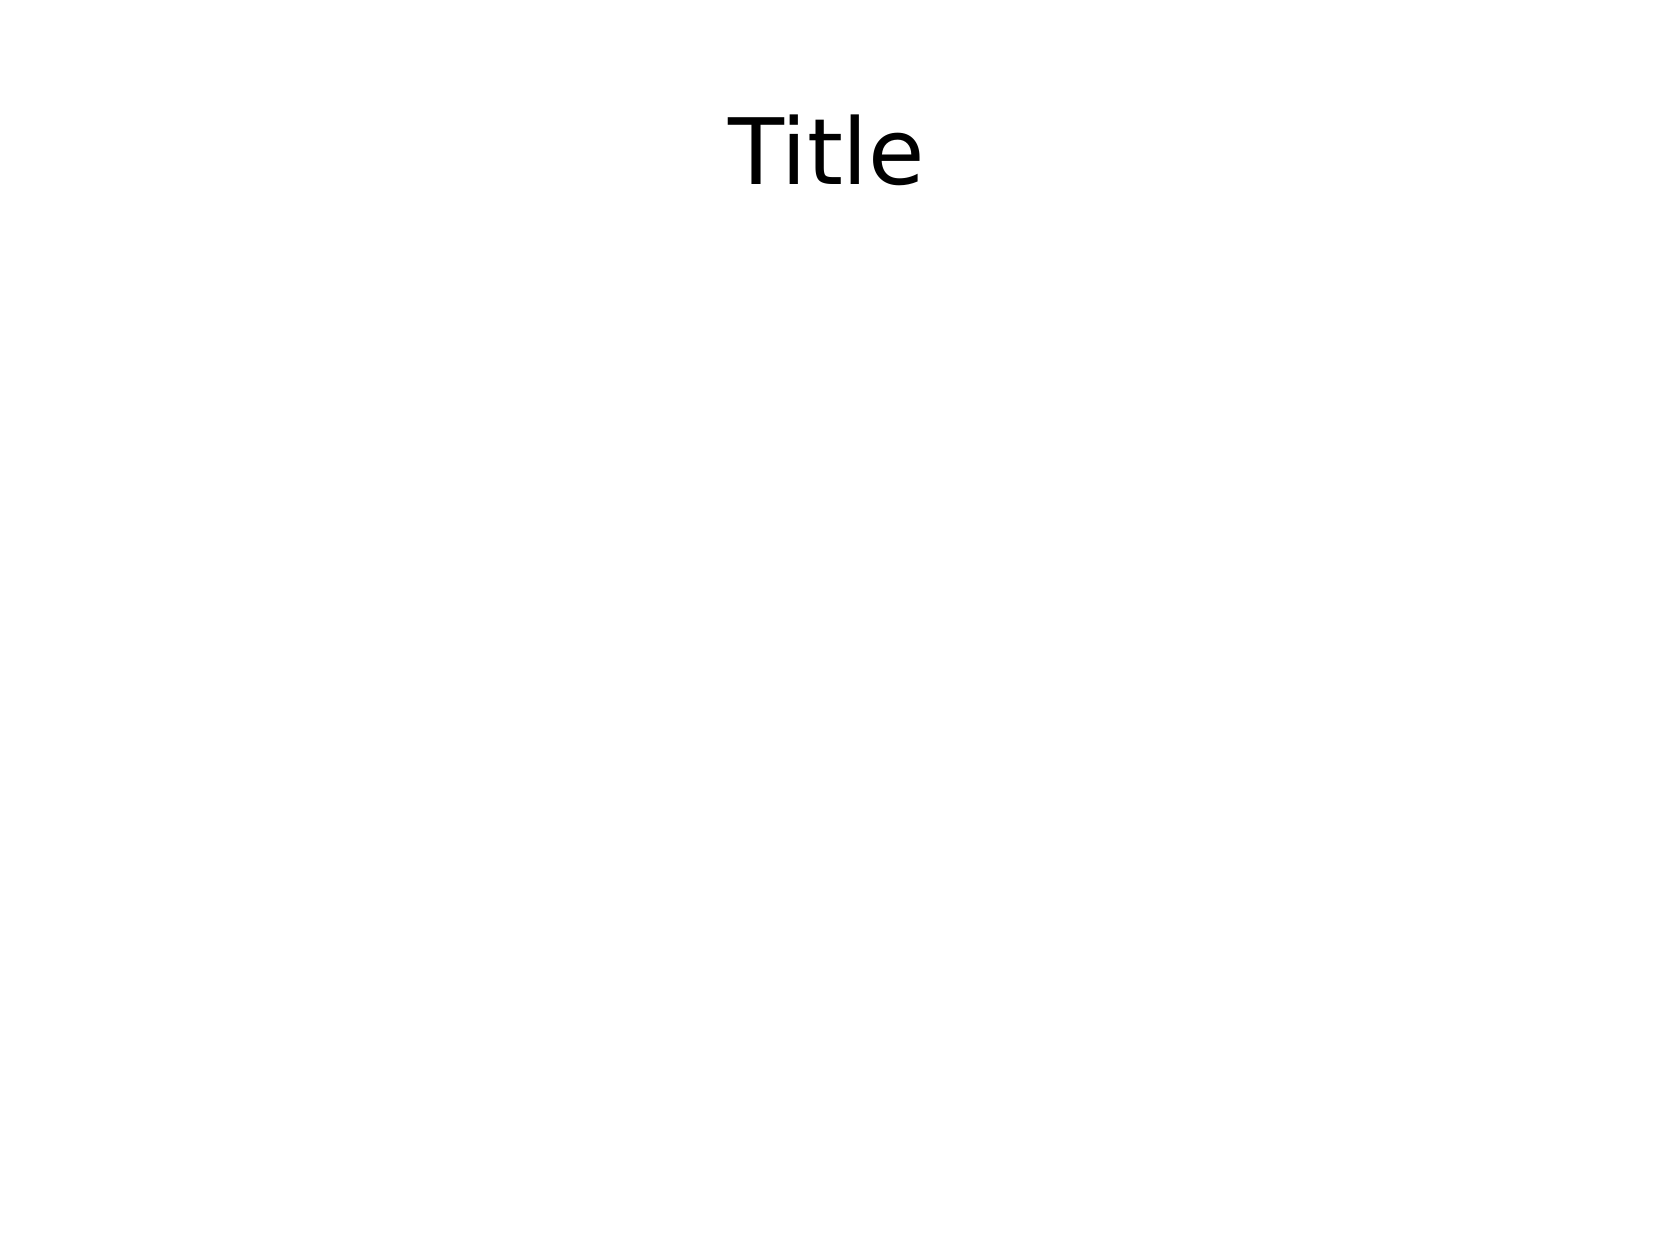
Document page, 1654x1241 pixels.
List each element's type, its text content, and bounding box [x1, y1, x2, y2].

title Title [82, 49, 1571, 257]
